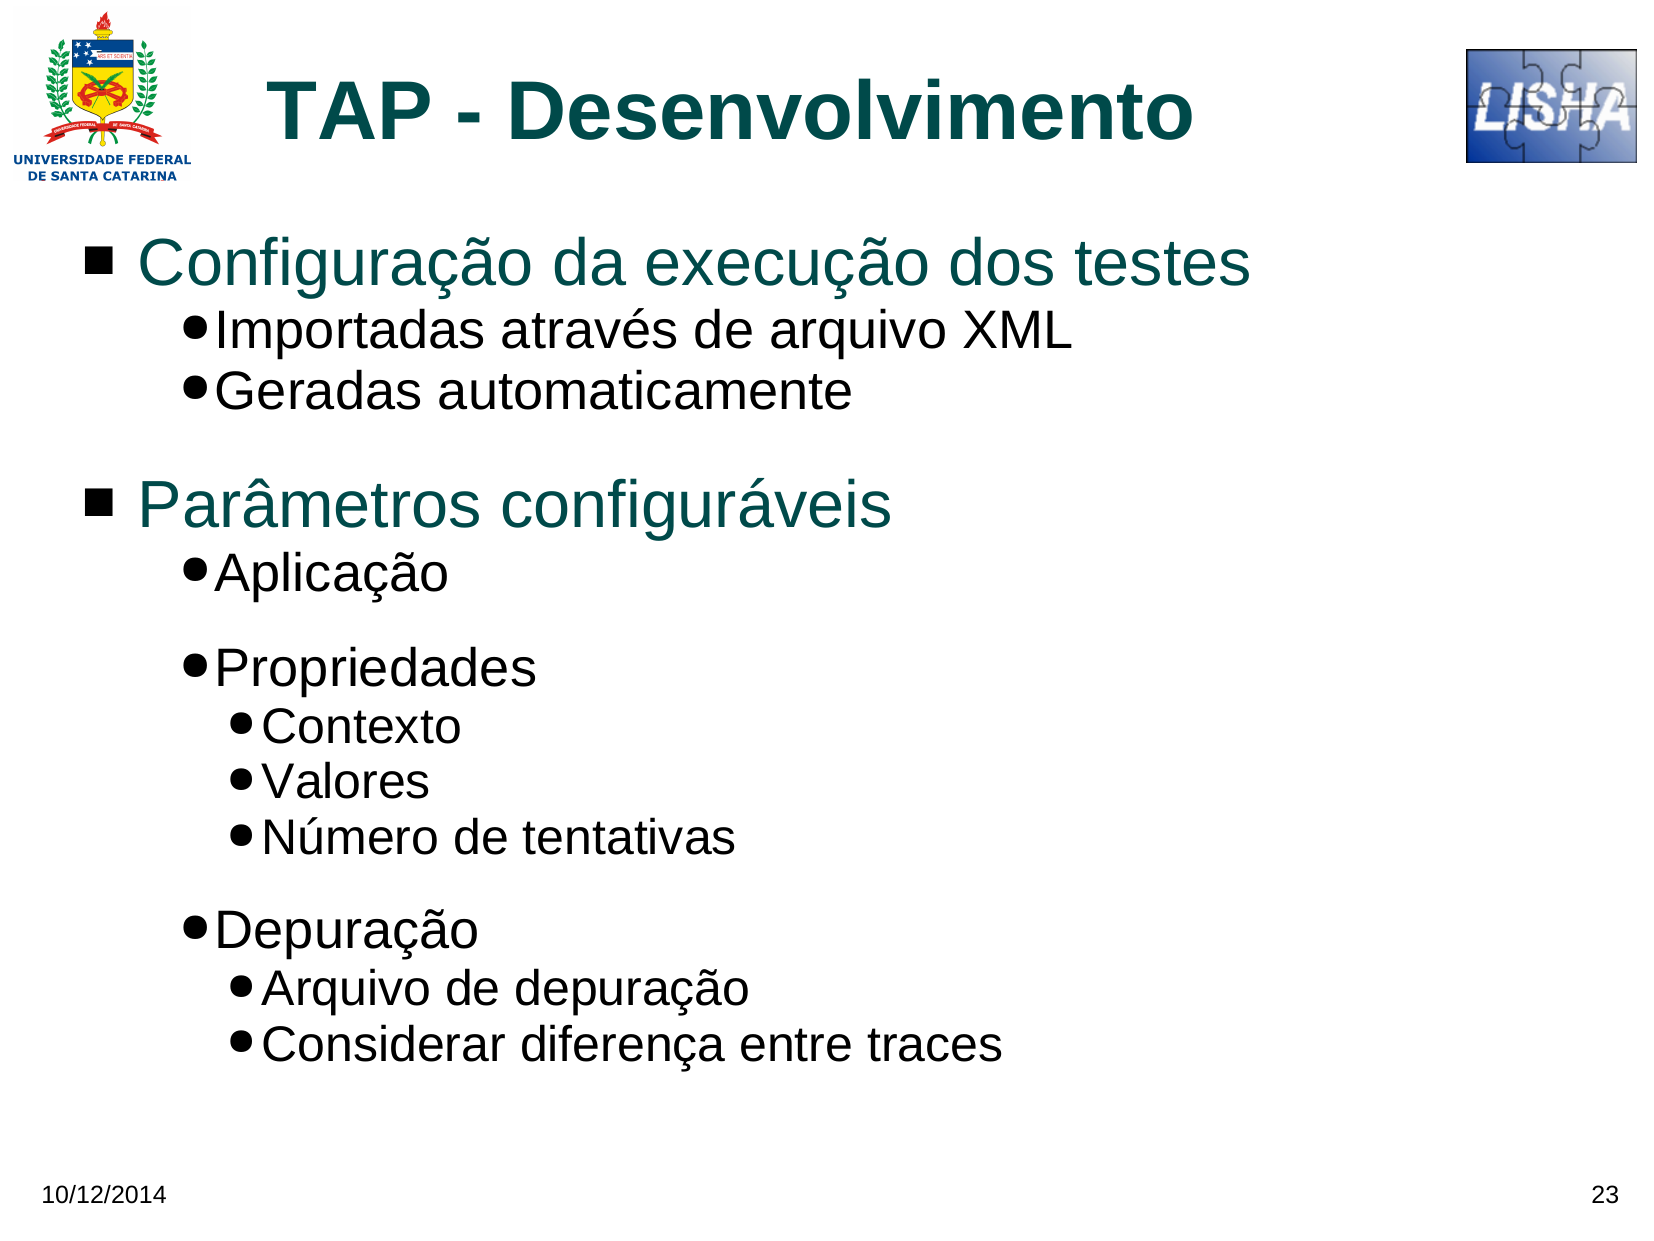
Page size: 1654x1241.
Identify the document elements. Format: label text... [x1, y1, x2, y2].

picture [1466, 49, 1637, 163]
title TAP - Desenvolvimento [37, 61, 1426, 174]
picture [13, 6, 191, 181]
list Configuração da execução dos testes Importadas através de arquivo XML Geradas automaticamente Parâmetros configuráveis Aplicação Propriedades Contexto Valores Número de tentativas Depuração Arquivo de depuração Considerar diferença entre traces [37, 225, 1613, 1168]
